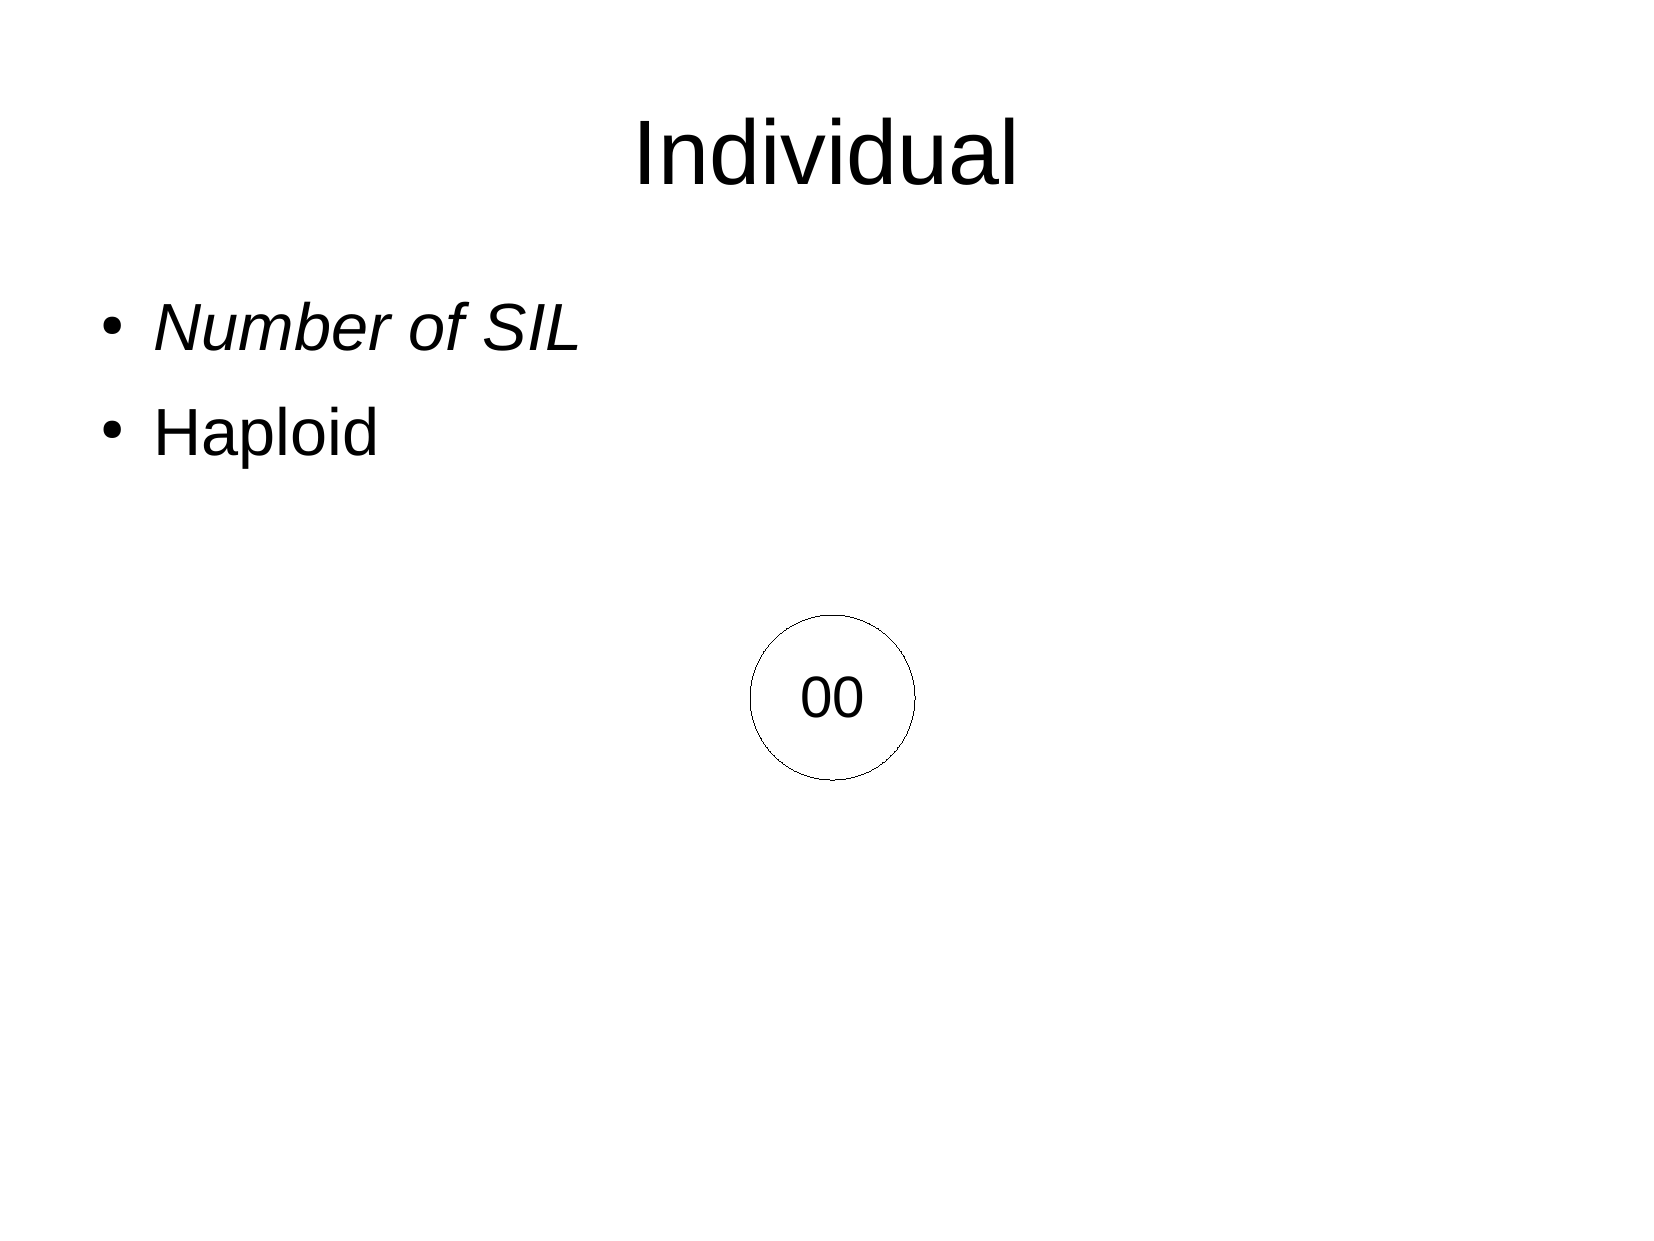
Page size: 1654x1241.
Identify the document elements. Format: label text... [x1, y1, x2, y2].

title Individual [82, 49, 1571, 257]
list Number of SIL Haploid [82, 290, 1571, 1010]
